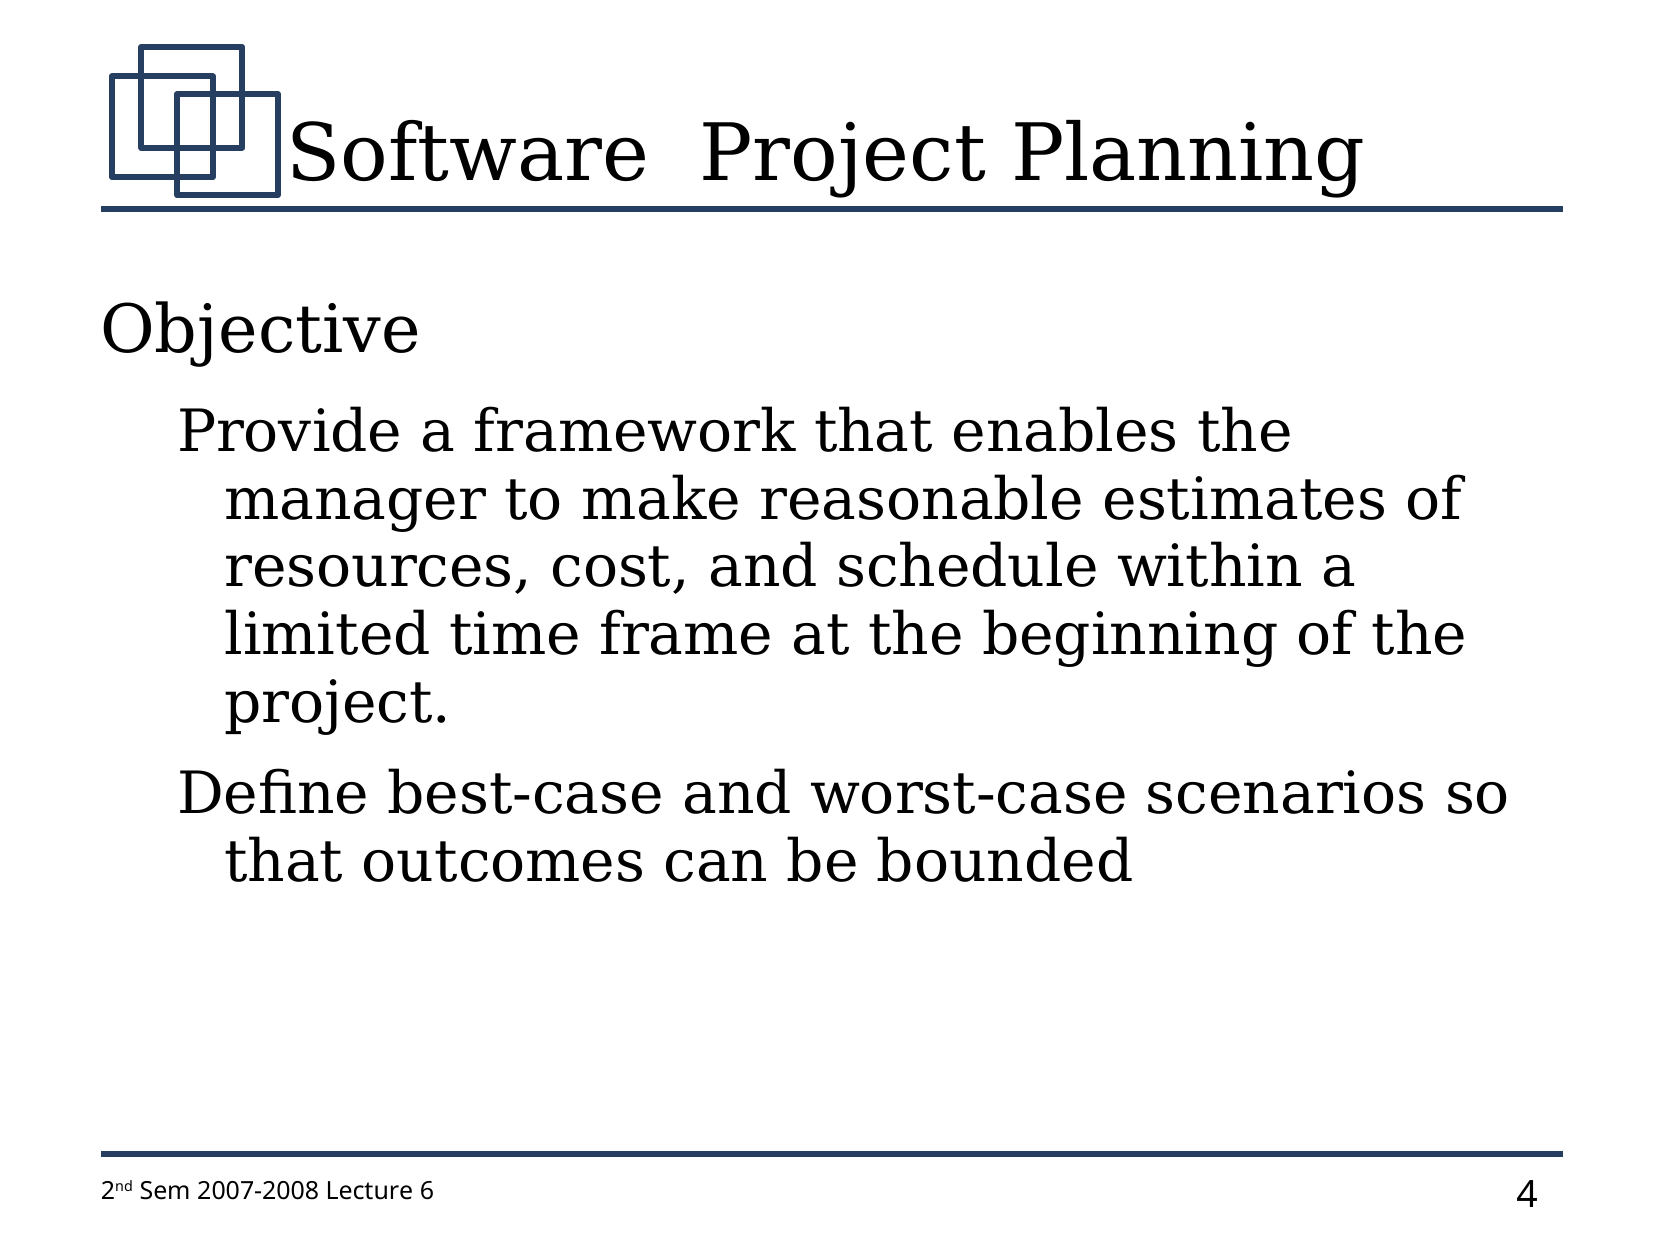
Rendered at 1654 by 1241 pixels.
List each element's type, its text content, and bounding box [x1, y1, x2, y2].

list Objective Provide a framework that enables the manager to make reasonable estimates of resources, cost, and schedule within a limited time frame at the beginning of the project. Define best-case and worst-case scenarios so that outcomes can be bounded [82, 290, 1571, 1109]
title Software Project Planning [82, 49, 1571, 257]
